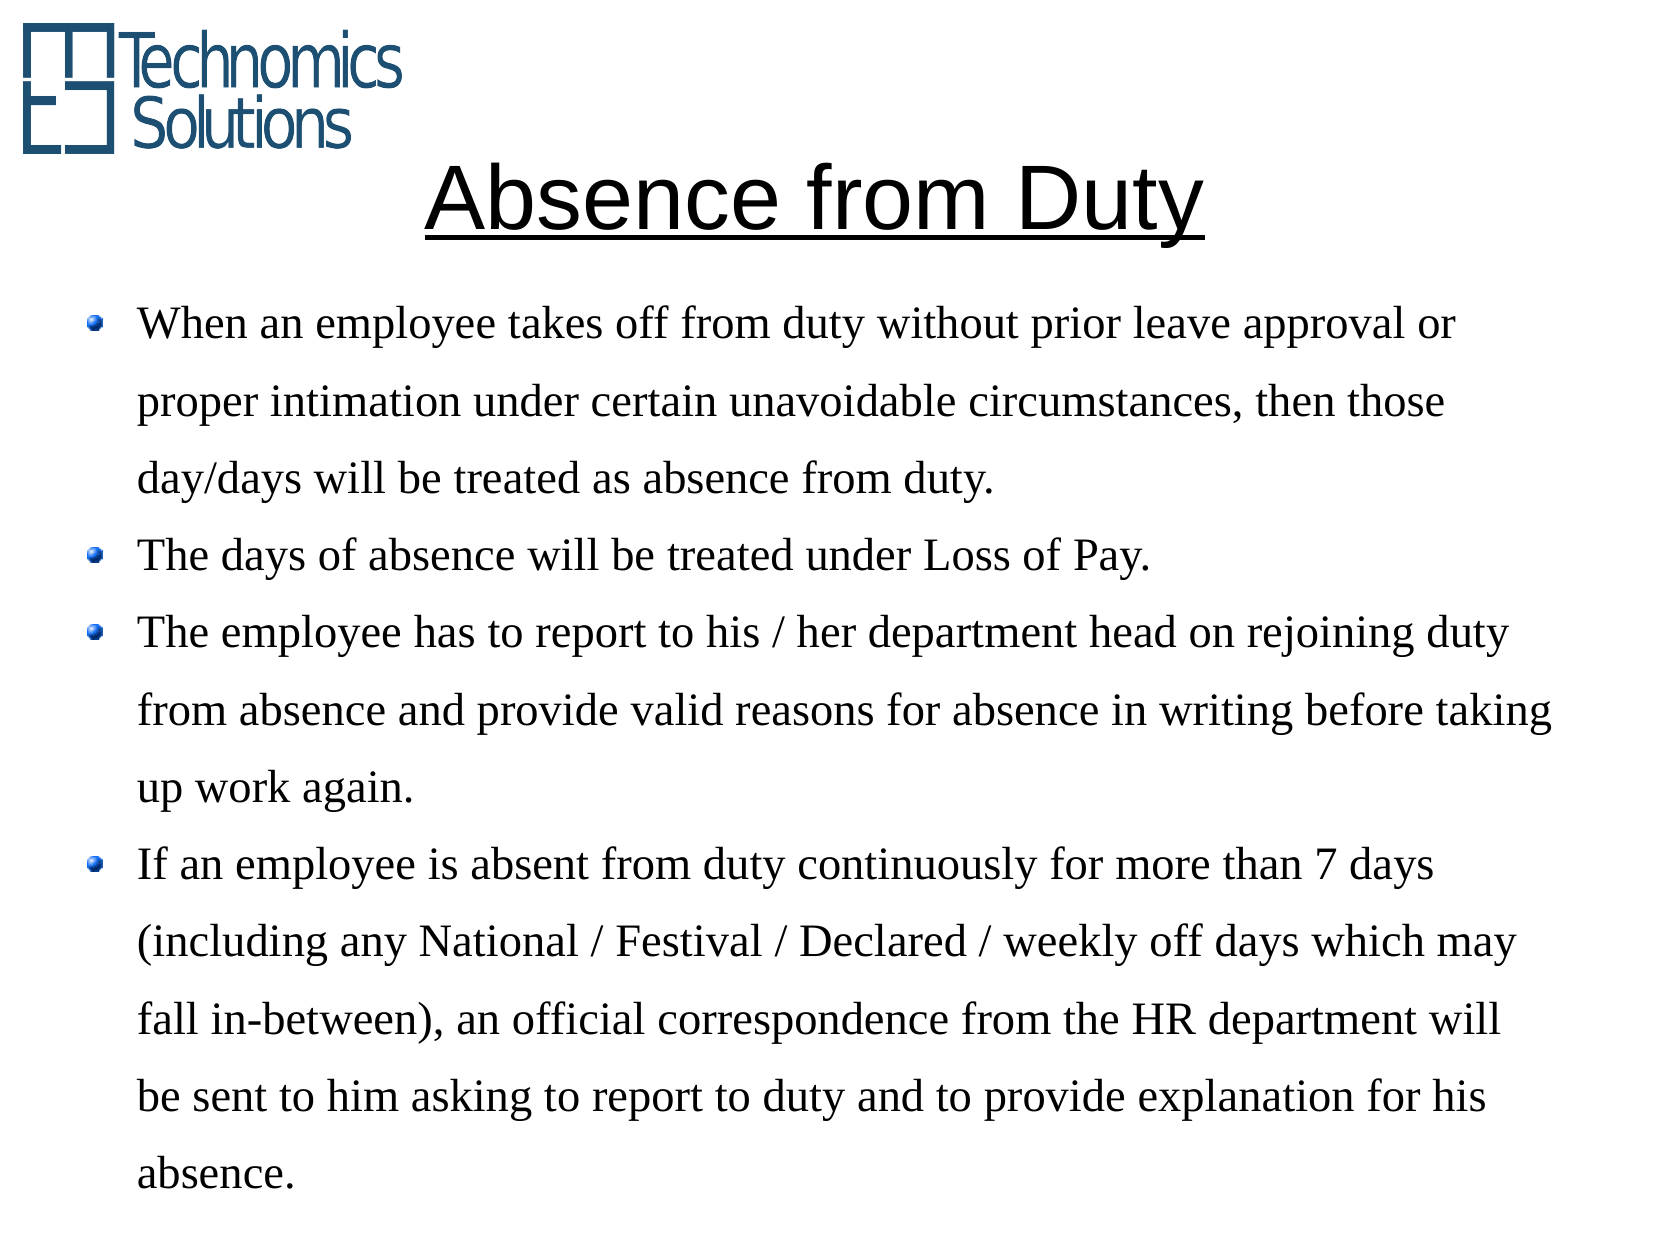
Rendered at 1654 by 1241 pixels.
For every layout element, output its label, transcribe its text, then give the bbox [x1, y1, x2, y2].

title Absence from Duty [70, 94, 1559, 271]
picture [23, 23, 402, 154]
list When an employee takes off from duty without prior leave approval or proper intimation under certain unavoidable circumstances, then those day/days will be treated as absence from duty. The days of absence will be treated under Loss of Pay. The employee has to report to his / her department head on rejoining duty from absence and provide valid reasons for absence in writing before taking up work again. If an employee is absent from duty continuously for more than 7 days (including any National / Festival / Declared / weekly off days which may fall in-between), an official correspondence from the HR department will be sent to him asking to report to duty and to provide explanation for his absence. [70, 271, 1559, 1205]
